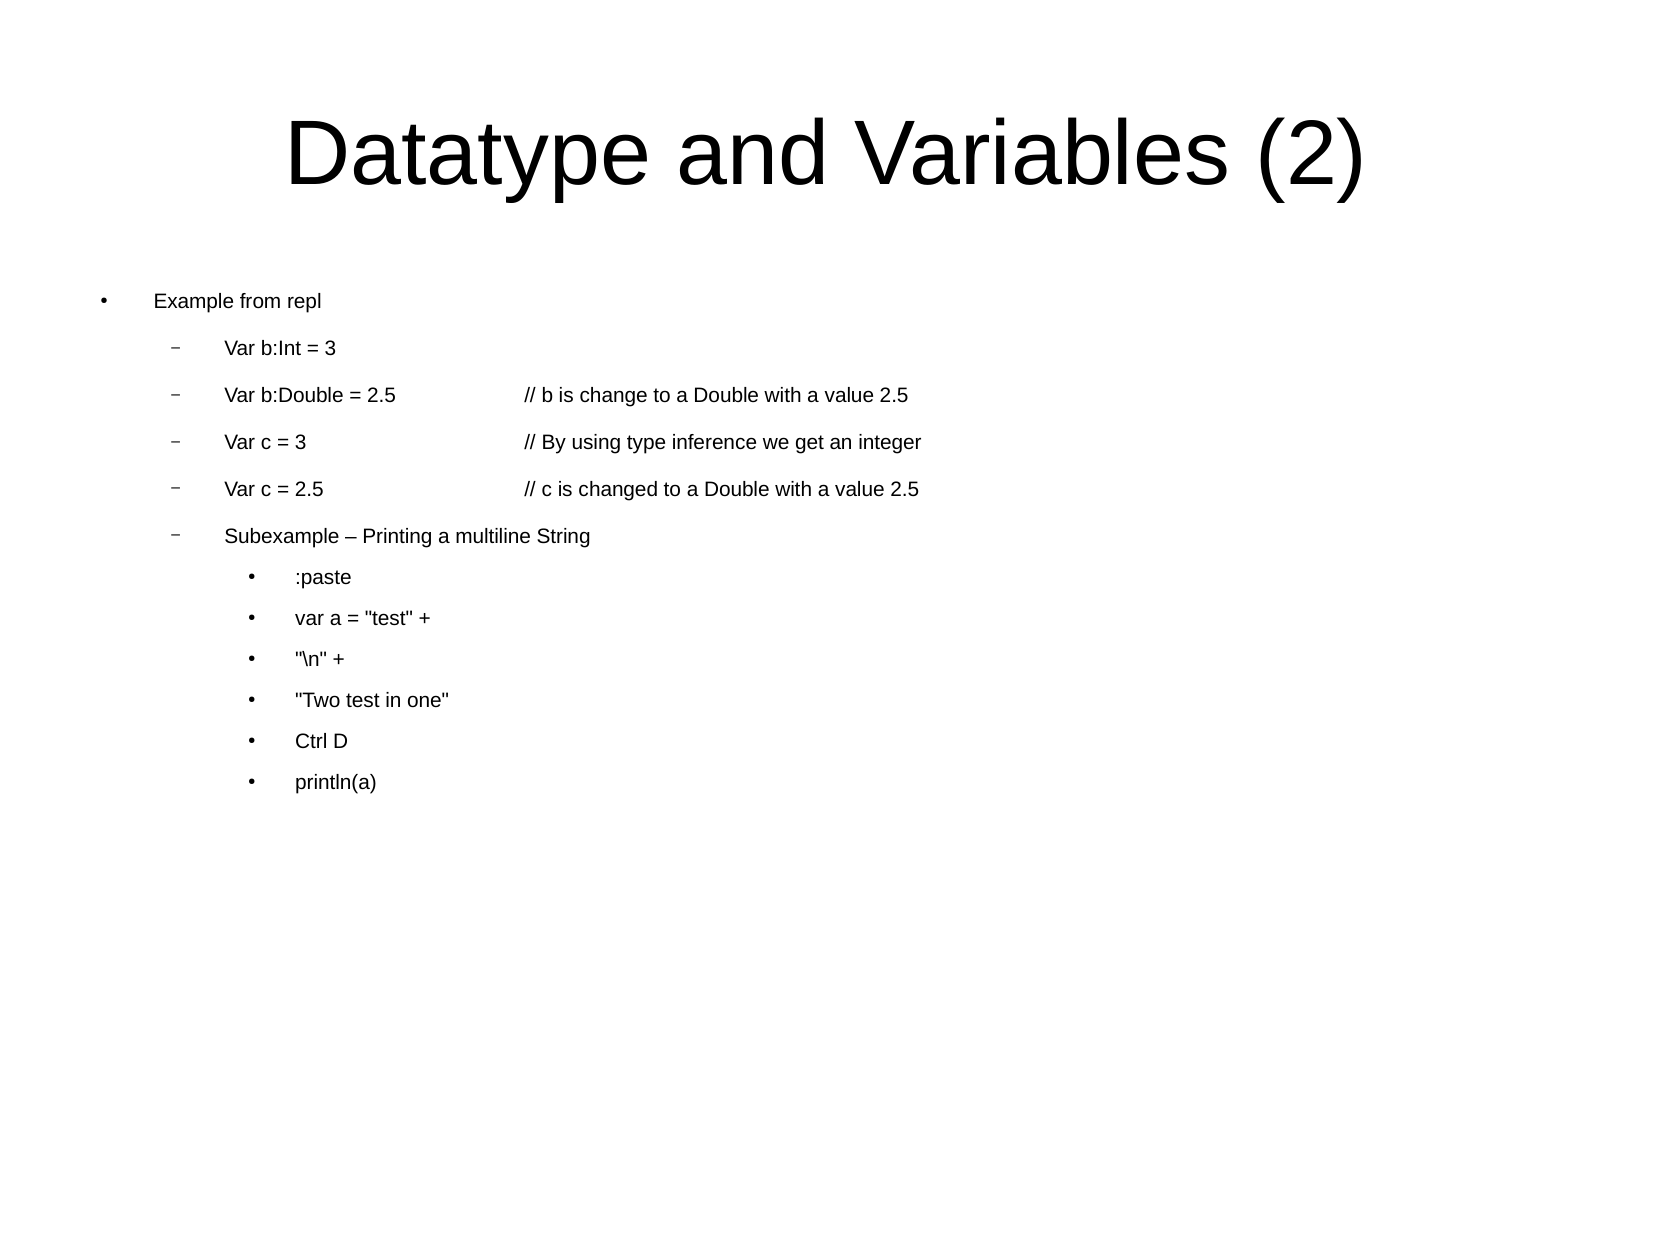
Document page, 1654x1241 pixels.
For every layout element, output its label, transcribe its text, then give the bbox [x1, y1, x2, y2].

list Example from repl Var b:Int = 3 Var b:Double = 2.5 // b is change to a Double with a value 2.5 Var c = 3 // By using type inference we get an integer Var c = 2.5 // c is changed to a Double with a value 2.5 Subexample – Printing a multiline String :paste var a = "test" + "\n" + "Two test in one" Ctrl D println(a) [82, 290, 1571, 1010]
title Datatype and Variables (2) [82, 49, 1571, 257]
